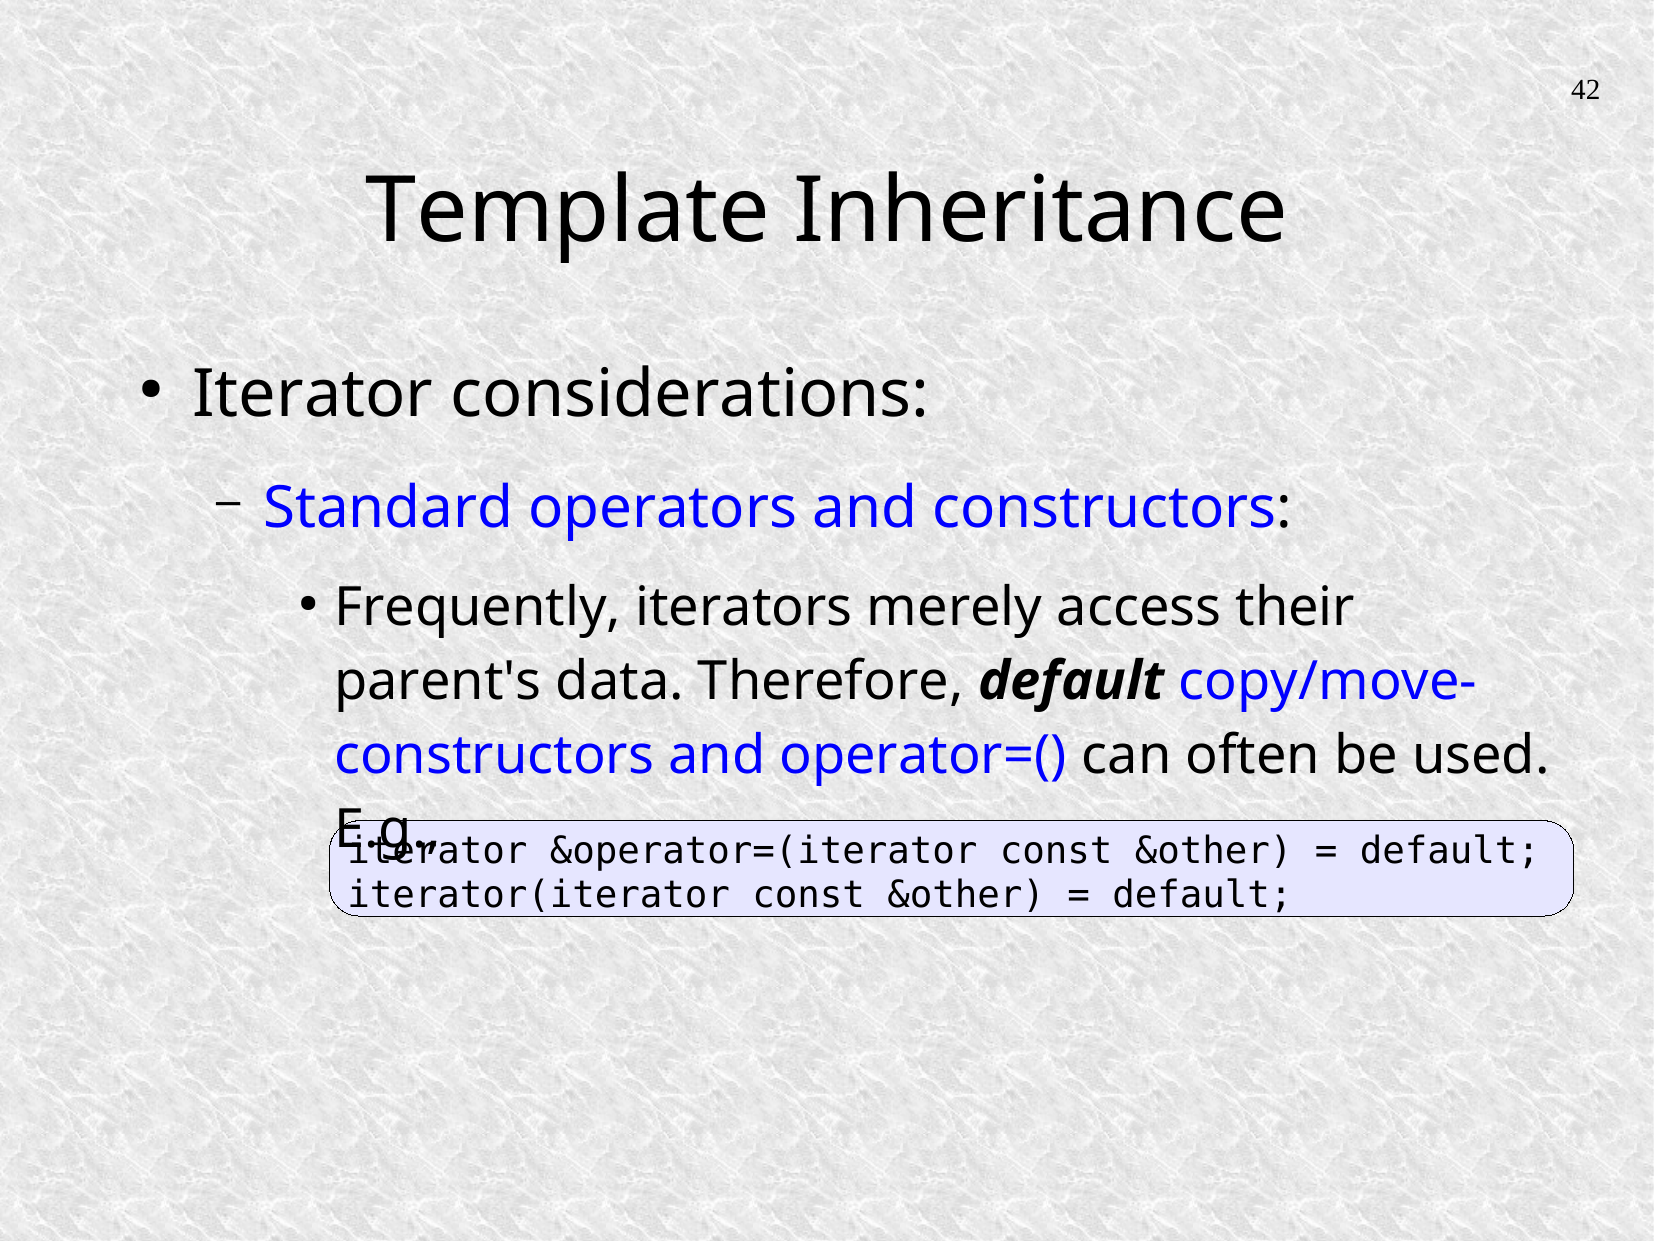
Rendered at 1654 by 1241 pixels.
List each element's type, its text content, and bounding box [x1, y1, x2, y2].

title Template Inheritance [121, 102, 1534, 311]
picture [0, 0, 1654, 1241]
text_box iterator &operator=(iterator const &other) = default; iterator(iterator const &other) = default; [347, 829, 1541, 917]
list Iterator considerations: Standard operators and constructors: Frequently, iterators merely access their parent's data. Therefore, default copy/move-constructors and operator=() can often be used. E.g., [121, 344, 1572, 1222]
